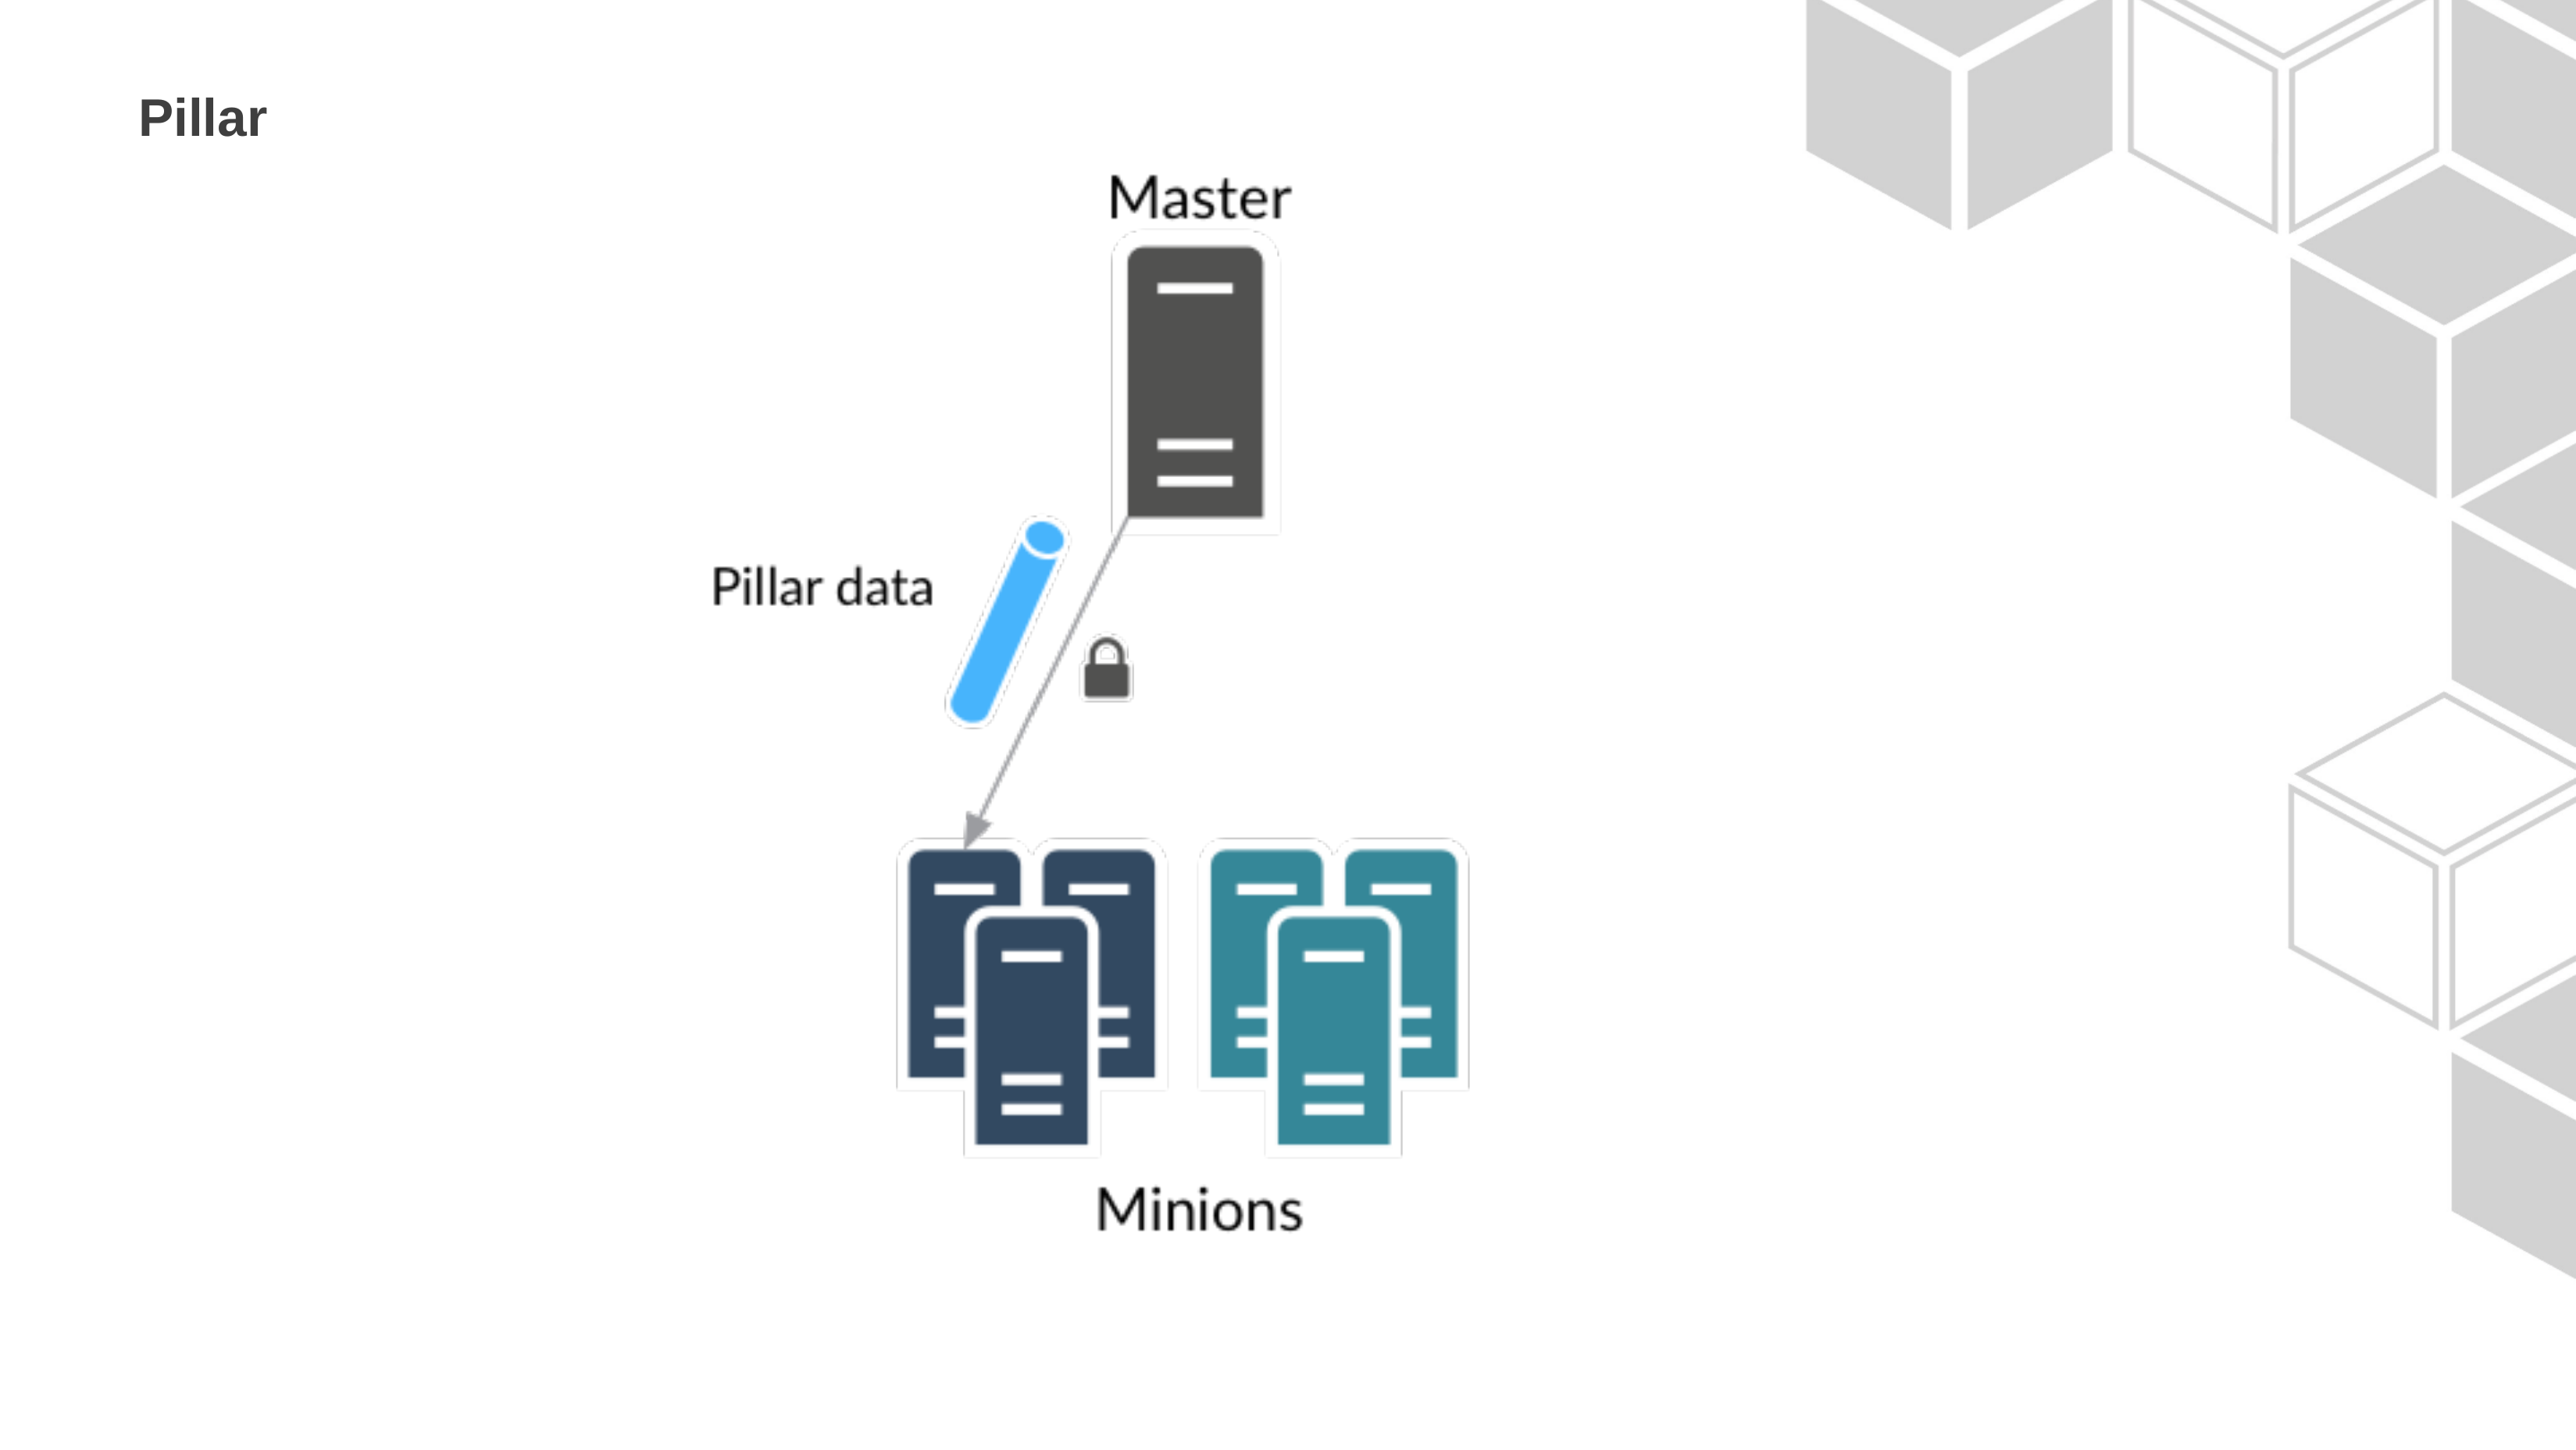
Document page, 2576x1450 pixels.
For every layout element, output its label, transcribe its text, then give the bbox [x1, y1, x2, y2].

title Pillar [127, 32, 2446, 198]
picture [0, 0, 2576, 1450]
